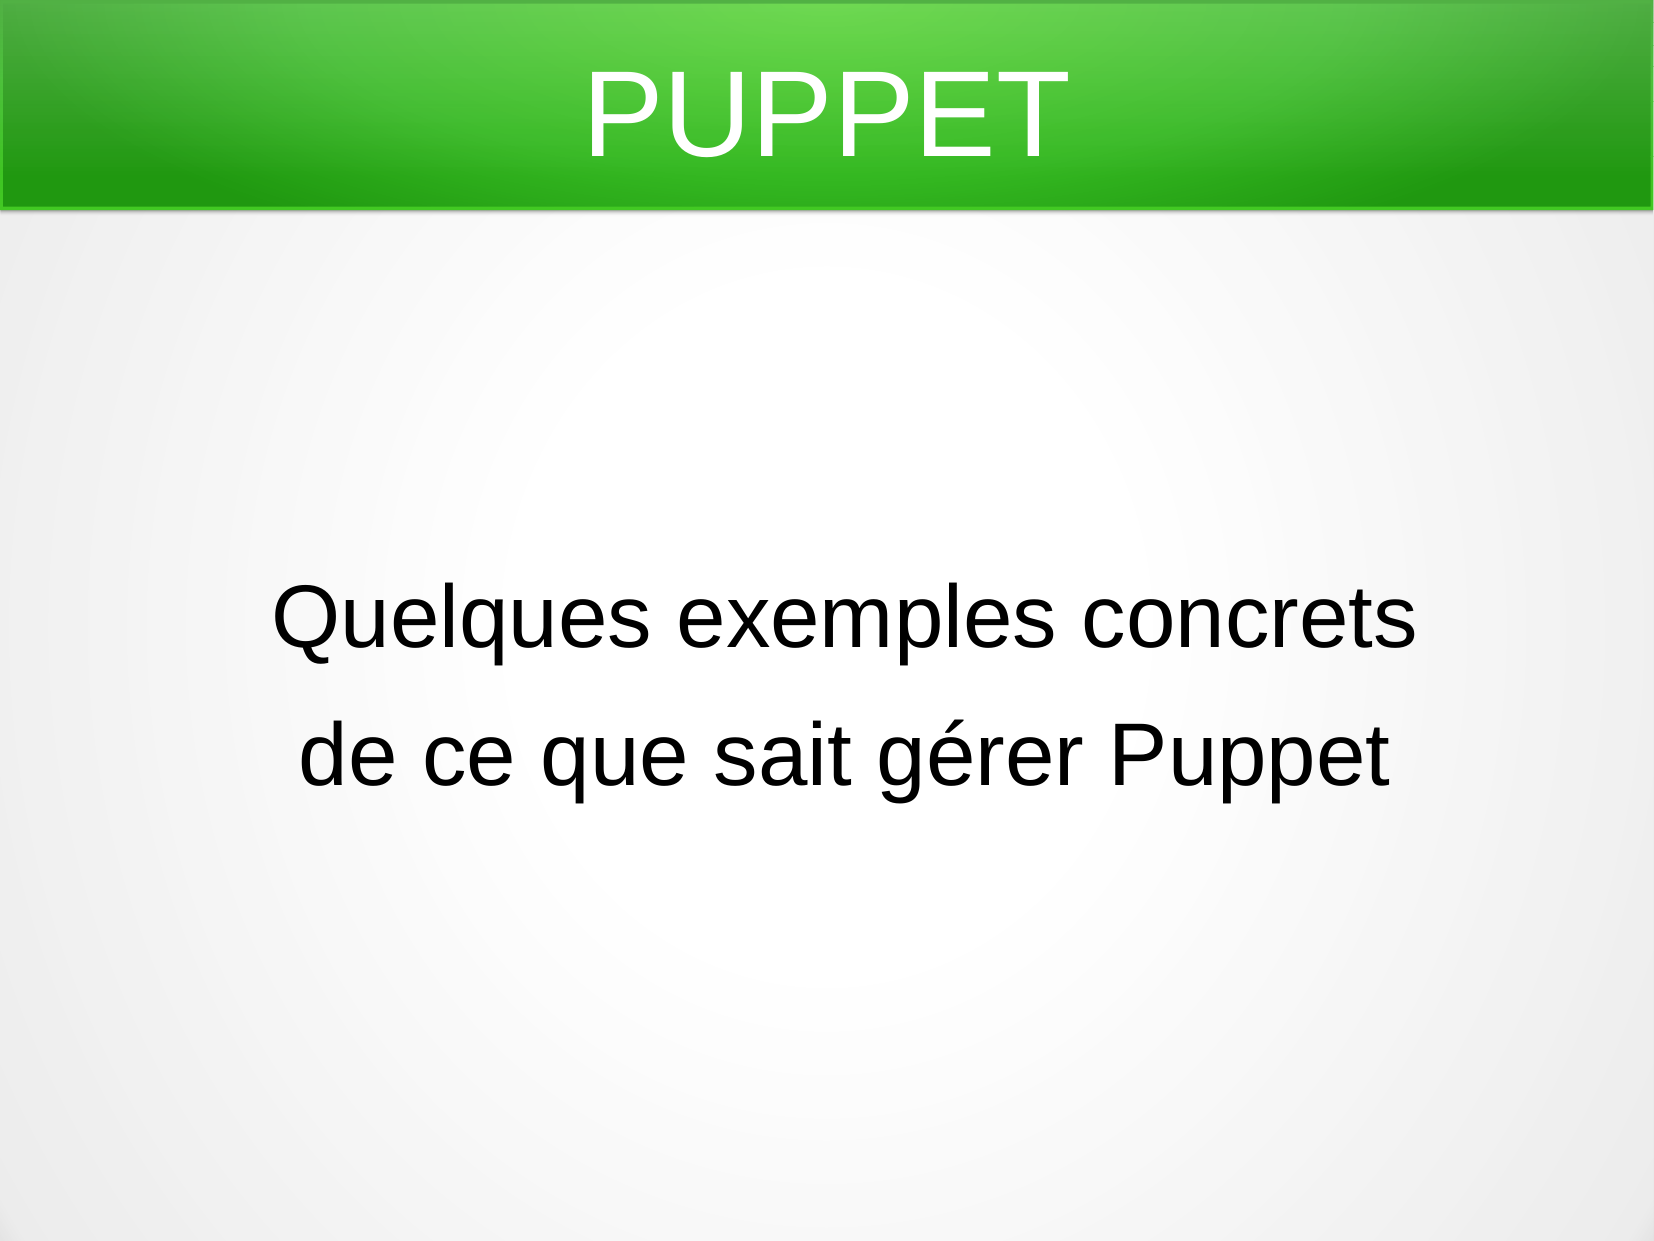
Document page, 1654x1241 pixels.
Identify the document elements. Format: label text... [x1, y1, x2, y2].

title PUPPET [82, 45, 1571, 183]
list Quelques exemples concrets de ce que sait gérer Puppet [82, 290, 1538, 1010]
